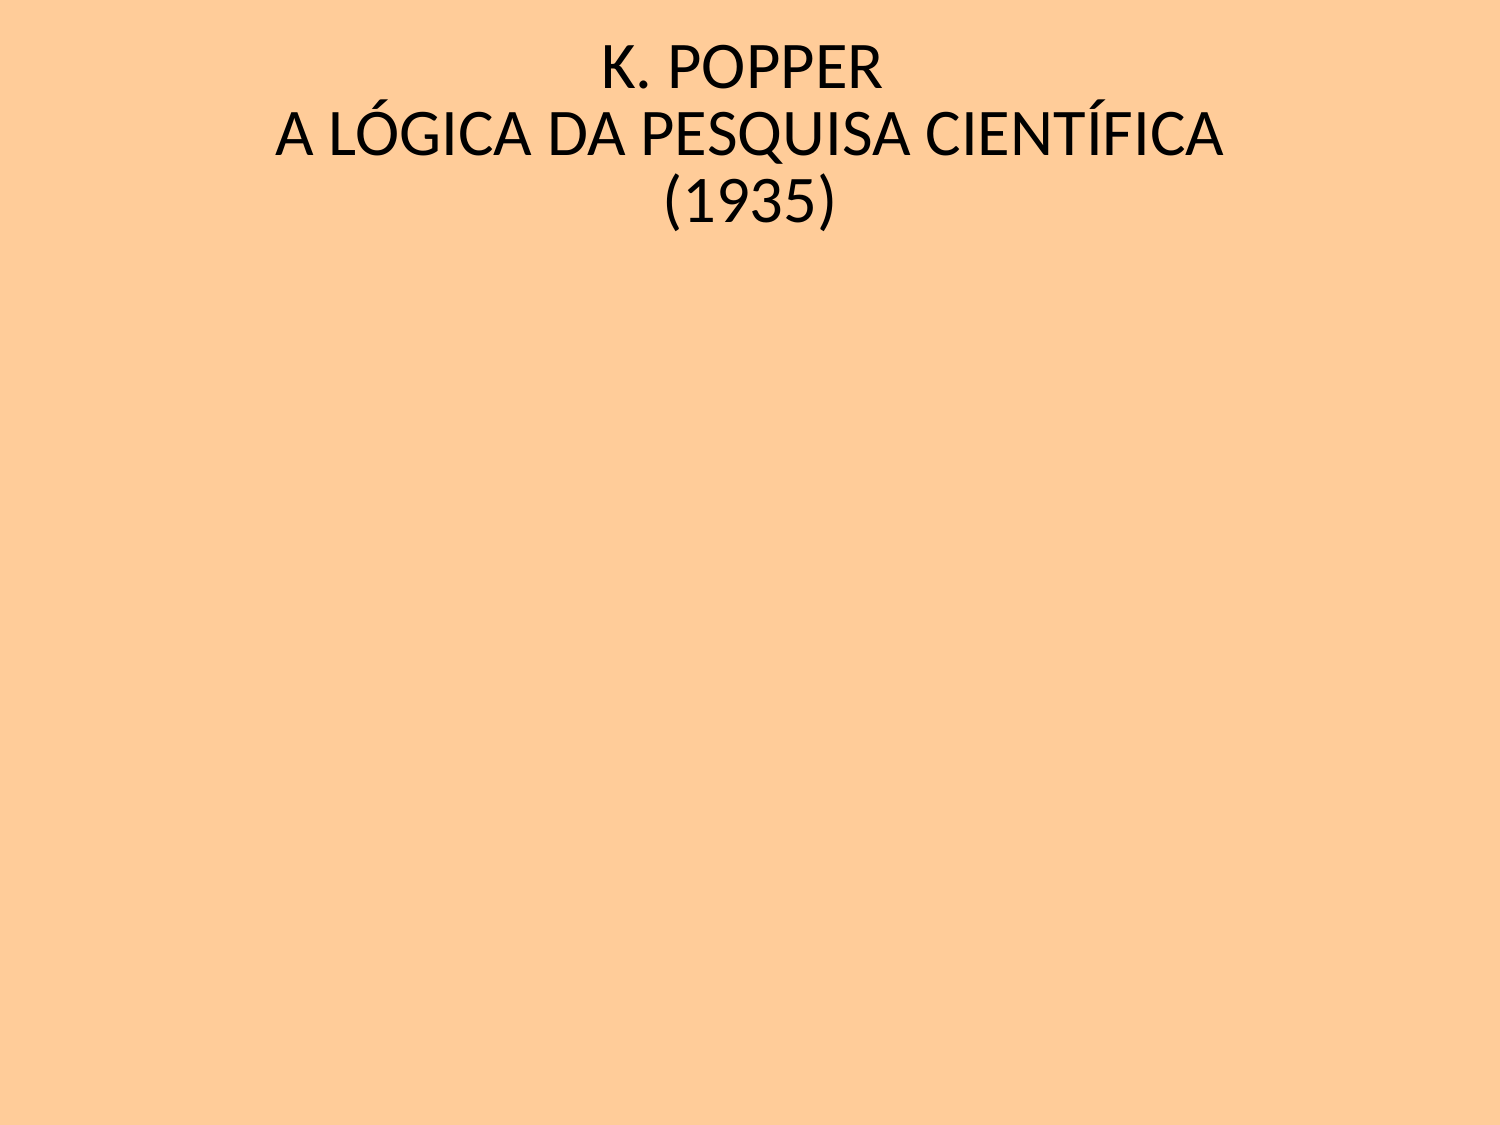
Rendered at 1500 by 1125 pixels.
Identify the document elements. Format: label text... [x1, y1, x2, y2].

title K. POPPER A LÓGICA DA PESQUISA CIENTÍFICA (1935) [75, 16, 1425, 262]
